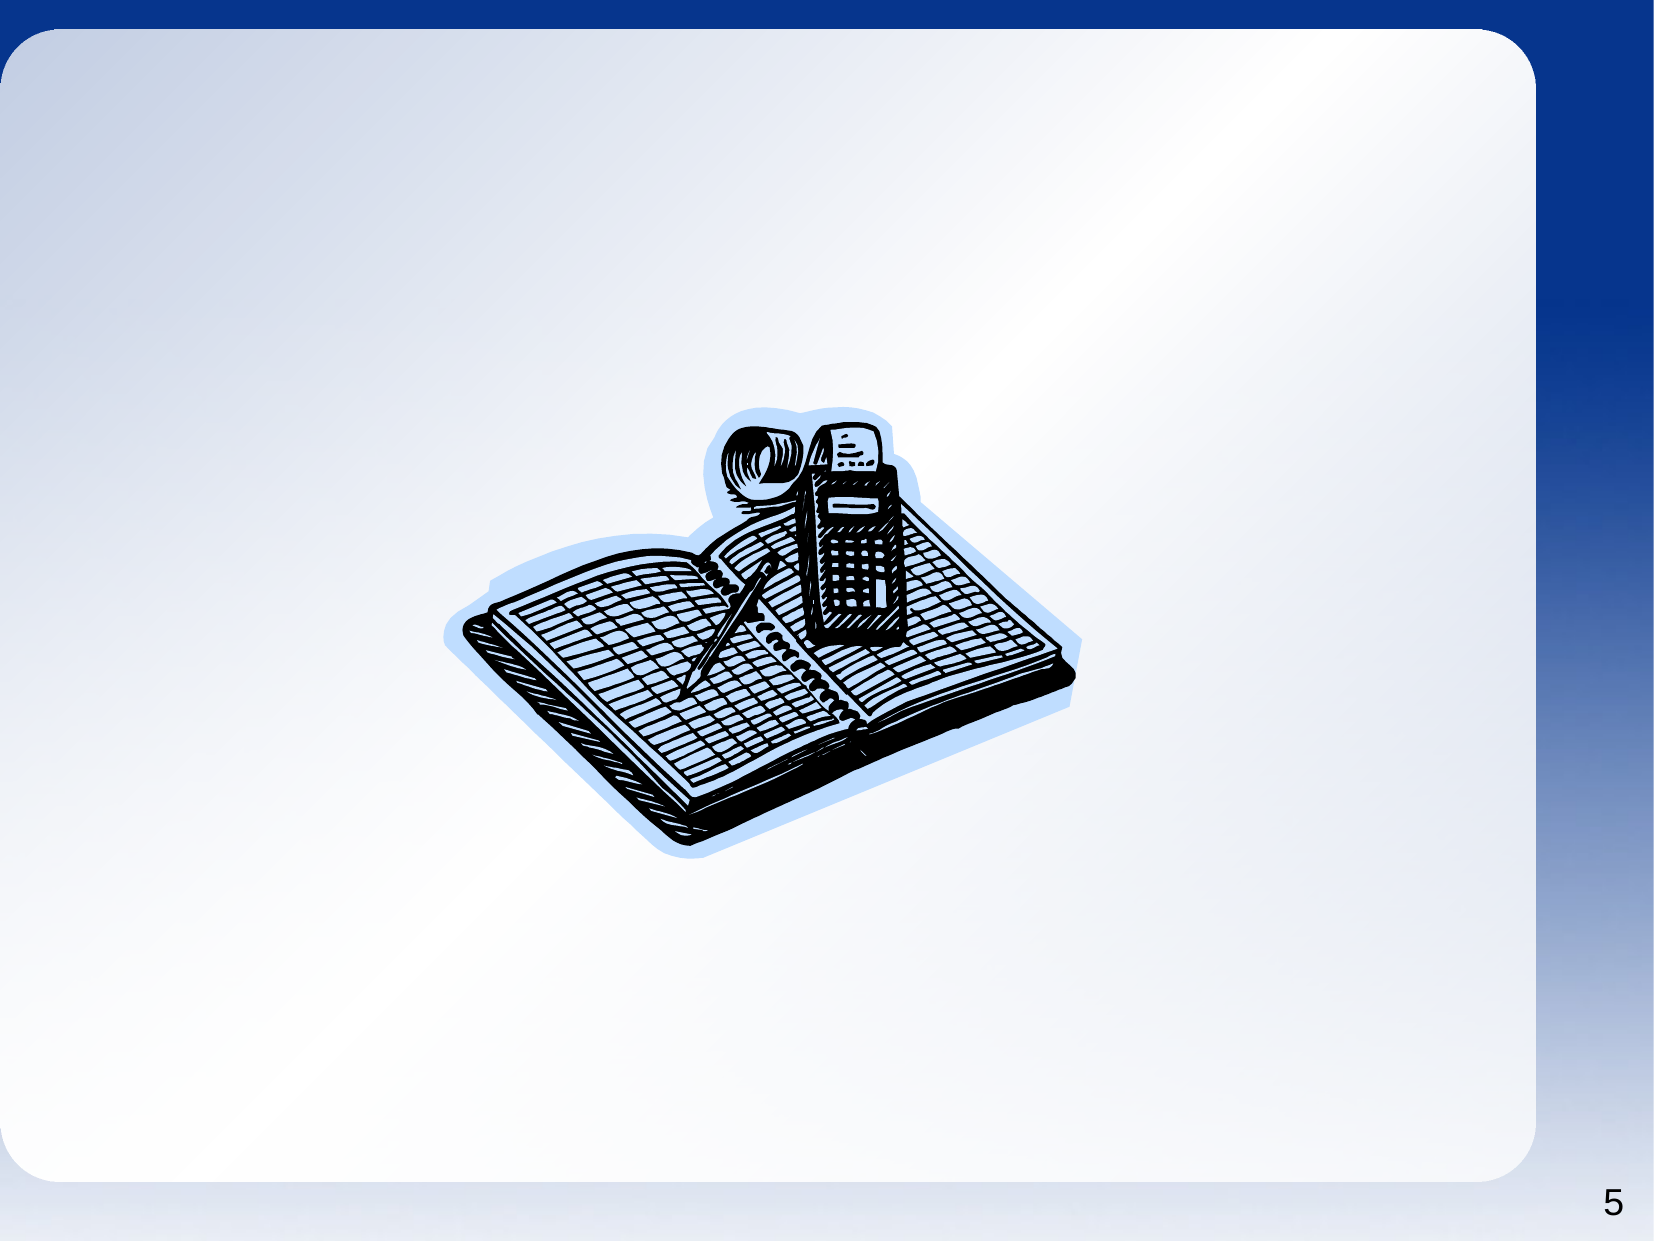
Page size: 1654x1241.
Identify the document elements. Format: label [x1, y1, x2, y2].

picture [0, 0, 1654, 1241]
title [29, 49, 1506, 178]
picture [433, 391, 1088, 863]
